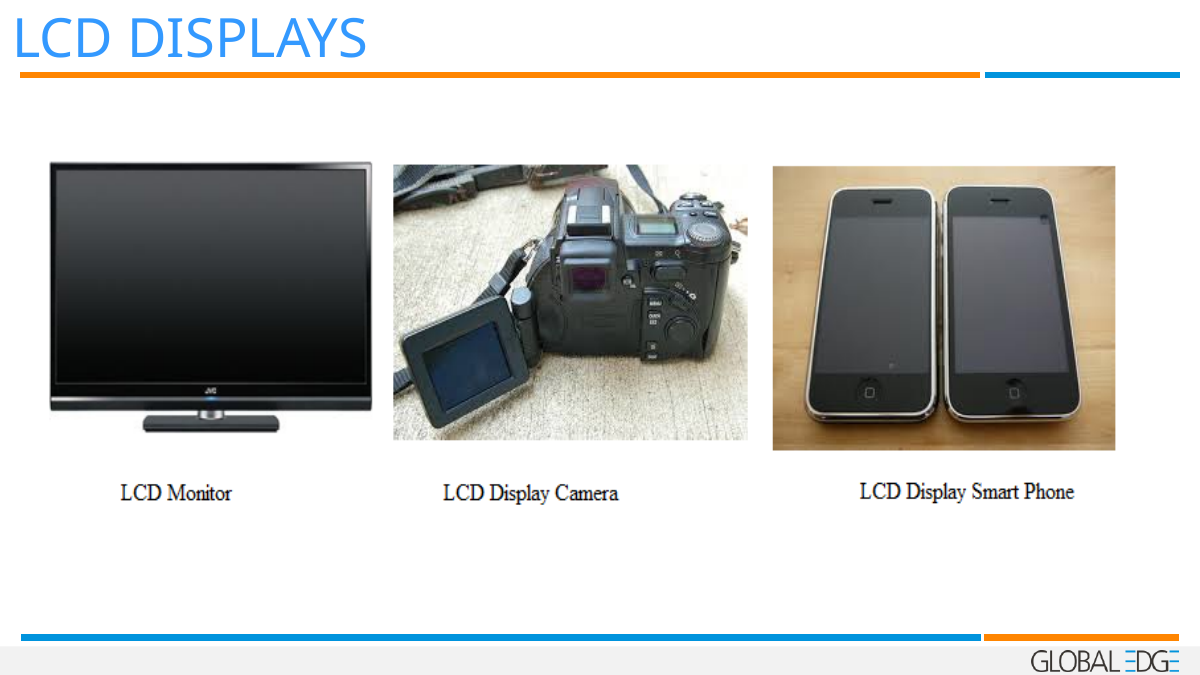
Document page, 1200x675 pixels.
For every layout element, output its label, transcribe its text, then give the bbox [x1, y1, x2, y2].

picture [1031, 650, 1179, 672]
picture [47, 159, 1134, 524]
title LCD DISPLAYS [12, 4, 1088, 68]
